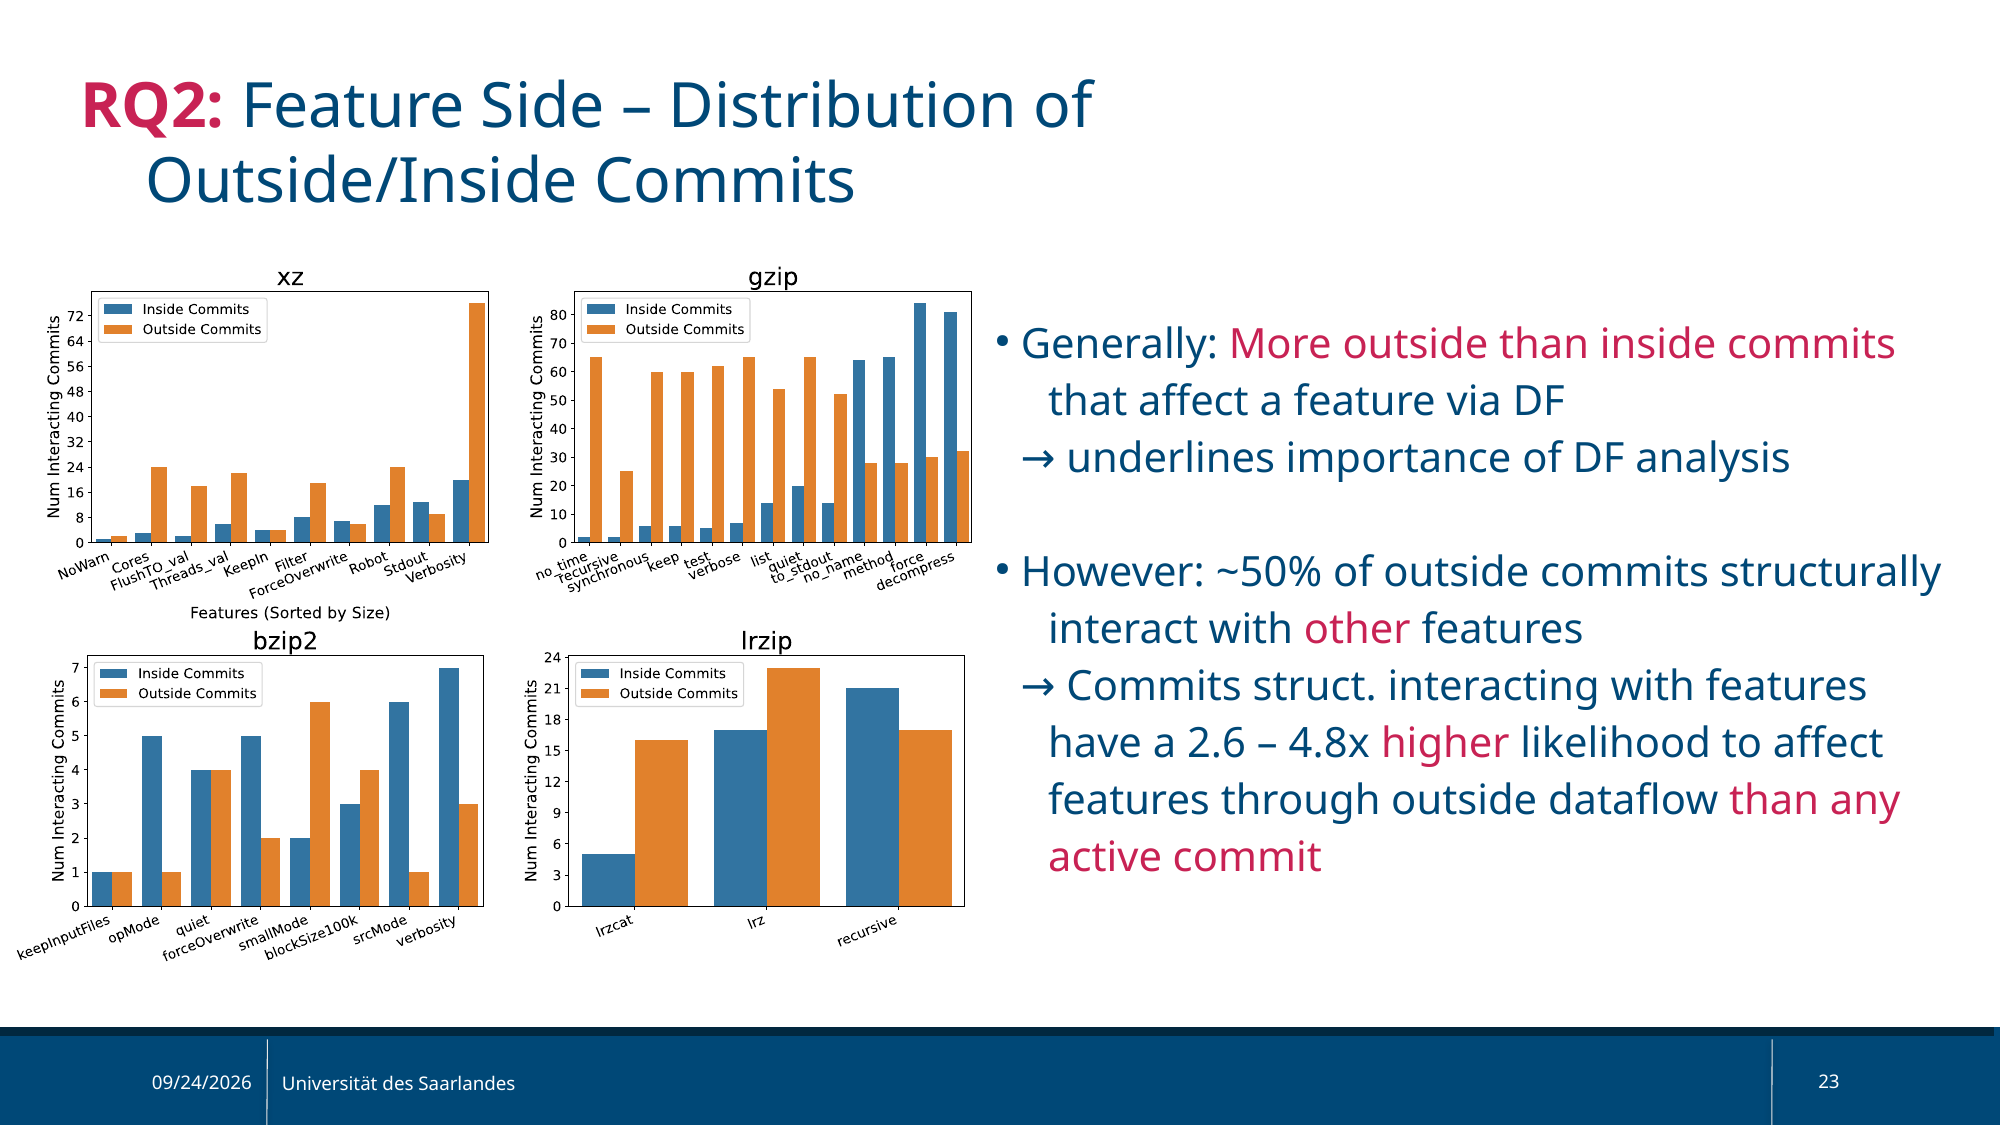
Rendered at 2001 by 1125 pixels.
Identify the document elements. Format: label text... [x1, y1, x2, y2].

text_box Generally: More outside than inside commits that affect a feature via DF → underlines importance of DF analysis However: ~50% of outside commits structurally interact with other features → Commits struct. interacting with features have a 2.6 – 4.8x higher likelihood to affect features through outside dataflow than any active commit [980, 306, 1985, 855]
list [1054, 860, 1064, 868]
text_box 01/19/2024 [65, 1054, 266, 1113]
list [1198, 855, 1211, 868]
list RQ2: Feature Side – Distribution of Outside/Inside Commits [65, 57, 1595, 170]
list [1123, 855, 1132, 868]
text_box <number> [1803, 1052, 2000, 1113]
text_box Universität des Saarlandes [266, 1052, 1741, 1113]
picture [12, 258, 976, 993]
list [60, 178, 1655, 886]
